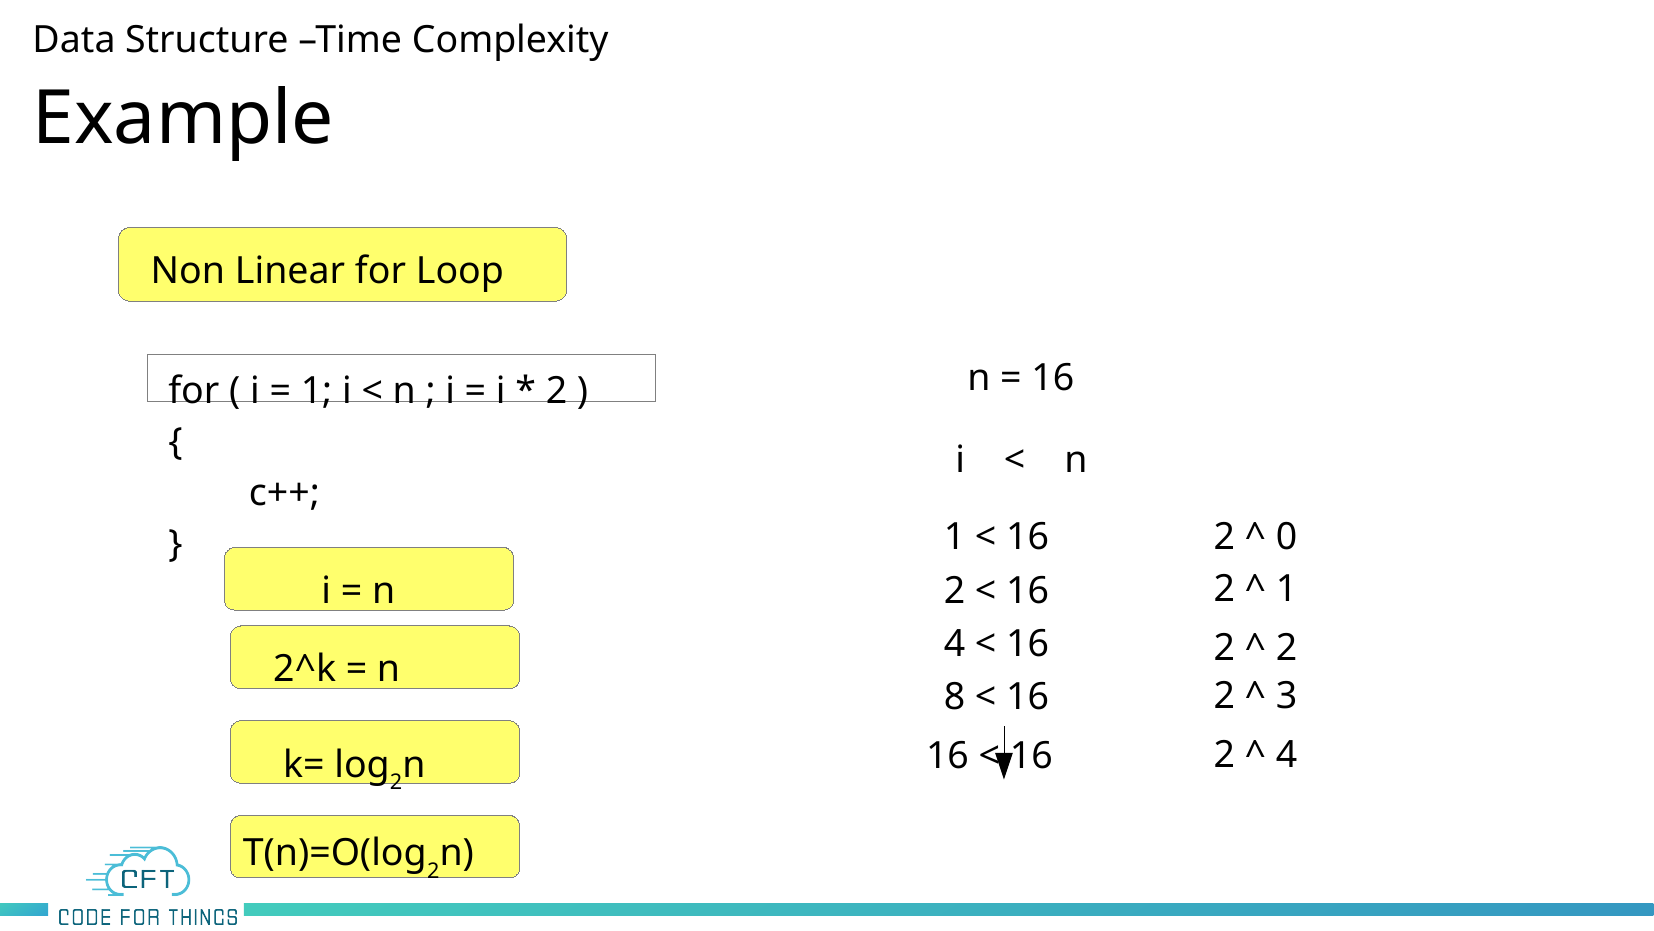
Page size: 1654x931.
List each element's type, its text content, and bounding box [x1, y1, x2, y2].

text_box 2 ^ 2 [1198, 612, 1332, 661]
text_box i < n [921, 425, 1241, 484]
text_box [230, 625, 520, 689]
picture [59, 846, 237, 925]
text_box [118, 227, 567, 302]
text_box 2 < 16 [909, 555, 1198, 608]
text_box for ( i = 1; i < n ; i = i * 2 ) { c++; } [118, 355, 768, 556]
title Data Structure –Time Complexity Example [32, 12, 1184, 166]
text_box 8 < 16 [909, 662, 1198, 721]
text_box [224, 547, 514, 611]
text_box [230, 720, 520, 784]
text_box 4 < 16 [909, 608, 1198, 662]
text_box 1 < 16 [909, 502, 1198, 555]
text_box 16 < 16 [891, 721, 1300, 780]
text_box T(n)=O(log2n) [218, 818, 532, 886]
text_box 2^k = n [238, 634, 503, 693]
text_box 2 ^ 0 [1198, 501, 1332, 554]
text_box n = 16 [933, 343, 1134, 402]
text_box k= log2n [248, 729, 513, 797]
text_box 2 ^ 1 [1198, 554, 1332, 612]
text_box i = n [232, 555, 497, 615]
text_box 2 ^ 3 [1198, 661, 1332, 719]
text_box Non Linear for Loop [135, 236, 538, 298]
text_box 2 ^ 4 [1198, 719, 1332, 779]
